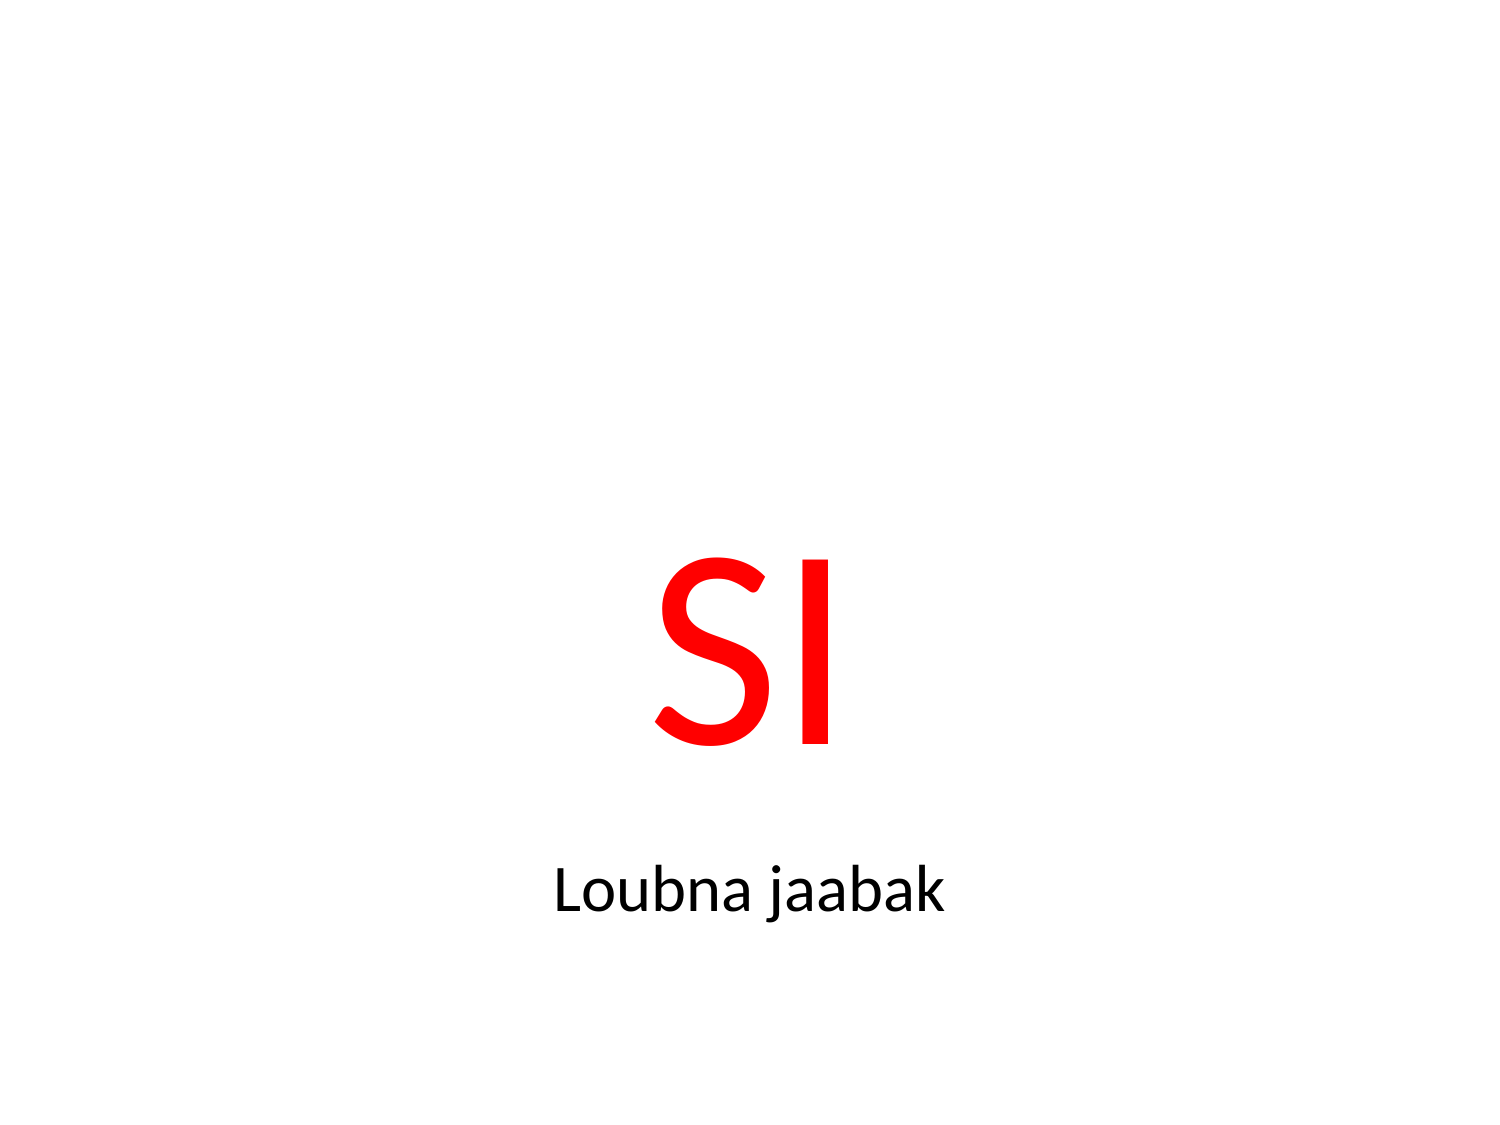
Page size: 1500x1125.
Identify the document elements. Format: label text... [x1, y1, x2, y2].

title SI [112, 349, 1388, 591]
subtitle Loubna jaabak [225, 837, 1276, 1001]
